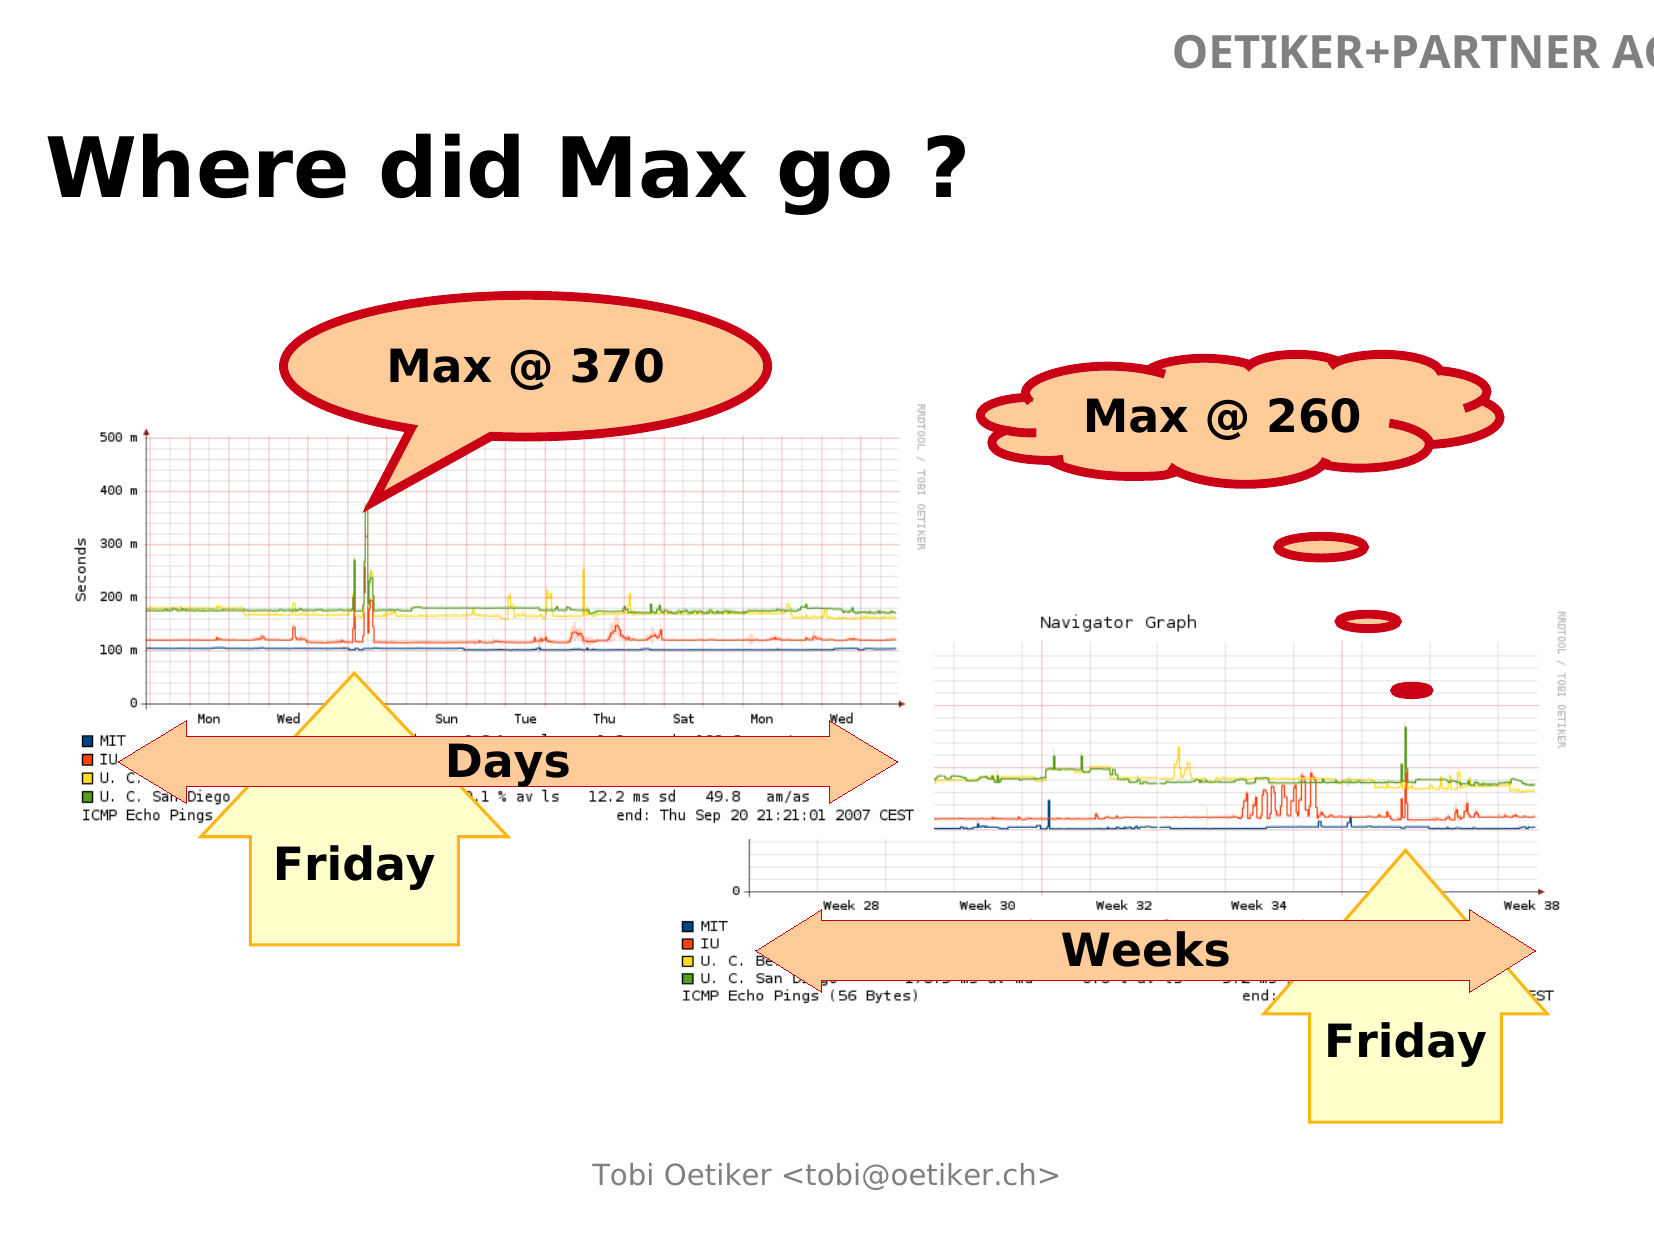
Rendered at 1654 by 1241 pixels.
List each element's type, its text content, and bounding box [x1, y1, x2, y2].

text_box Days [118, 720, 898, 804]
text_box Friday [1263, 969, 1548, 1123]
title Where did Max go ? [45, 101, 1583, 237]
picture [62, 394, 1575, 1018]
text_box Friday [1345, 850, 1466, 920]
text_box Max @ 260 [1395, 686, 1429, 695]
text_box Max @ 260 [1277, 536, 1365, 558]
text_box Friday [200, 787, 508, 945]
text_box Max @ 260 [980, 354, 1501, 485]
text_box Friday [295, 673, 414, 736]
text_box Weeks [755, 909, 1536, 993]
text_box Max @ 260 [1339, 614, 1398, 629]
text_box Max @ 370 [283, 295, 768, 502]
